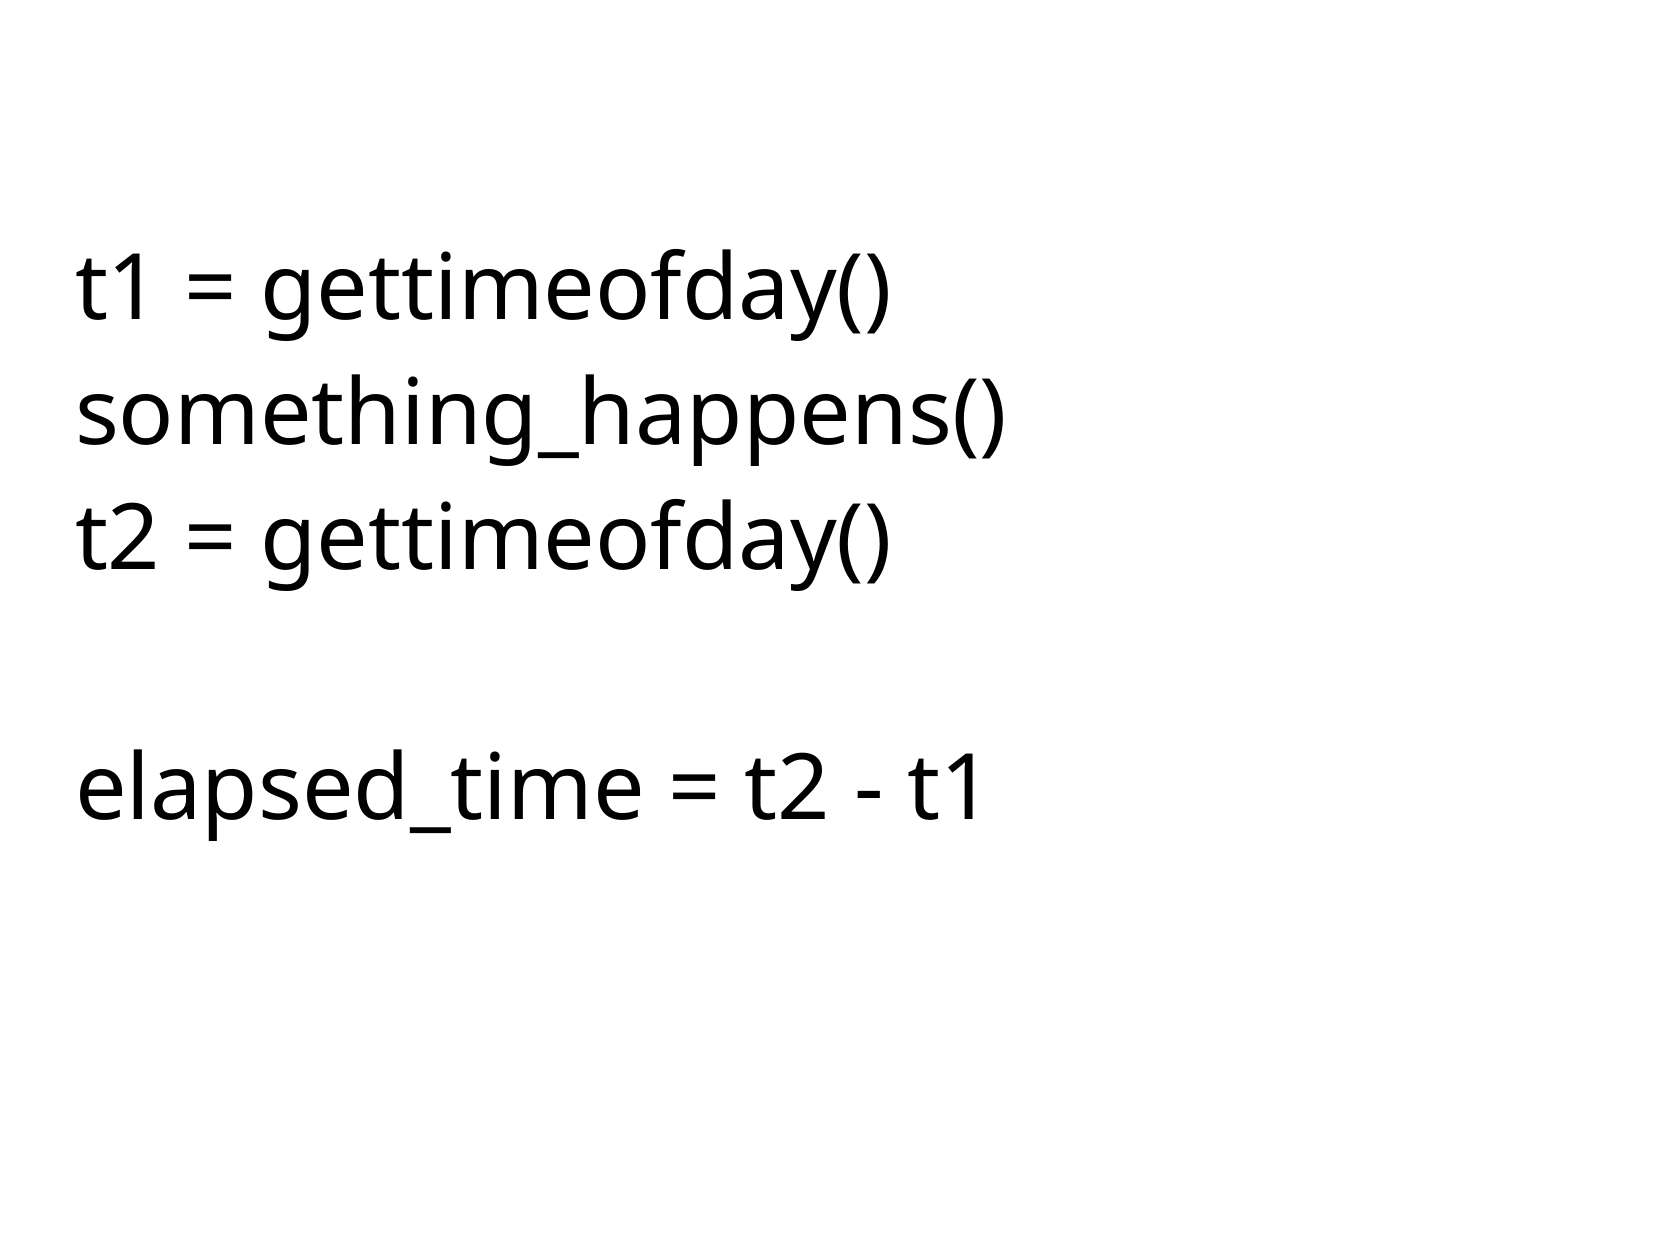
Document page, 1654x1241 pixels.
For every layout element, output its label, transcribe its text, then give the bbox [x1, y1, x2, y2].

title t1 = gettimeofday() something_happens() t2 = gettimeofday() elapsed_time = t2 - t1 [75, 266, 1563, 802]
